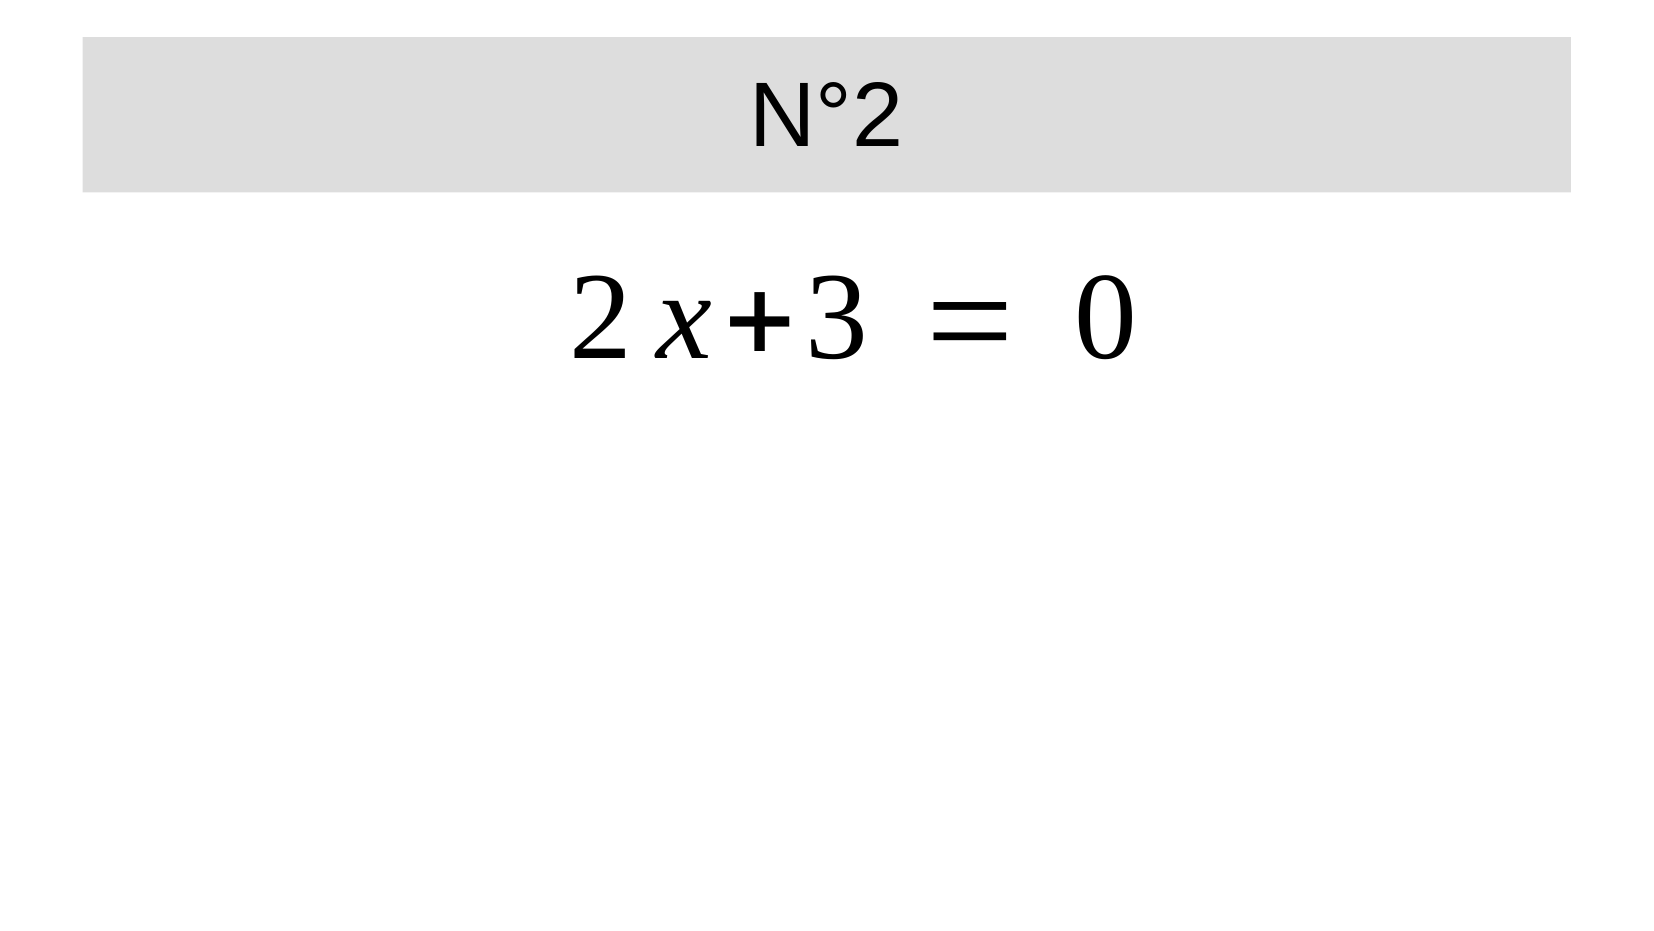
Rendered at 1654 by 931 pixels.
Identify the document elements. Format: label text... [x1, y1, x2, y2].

title N°2 [82, 37, 1571, 193]
chart [560, 248, 1146, 387]
